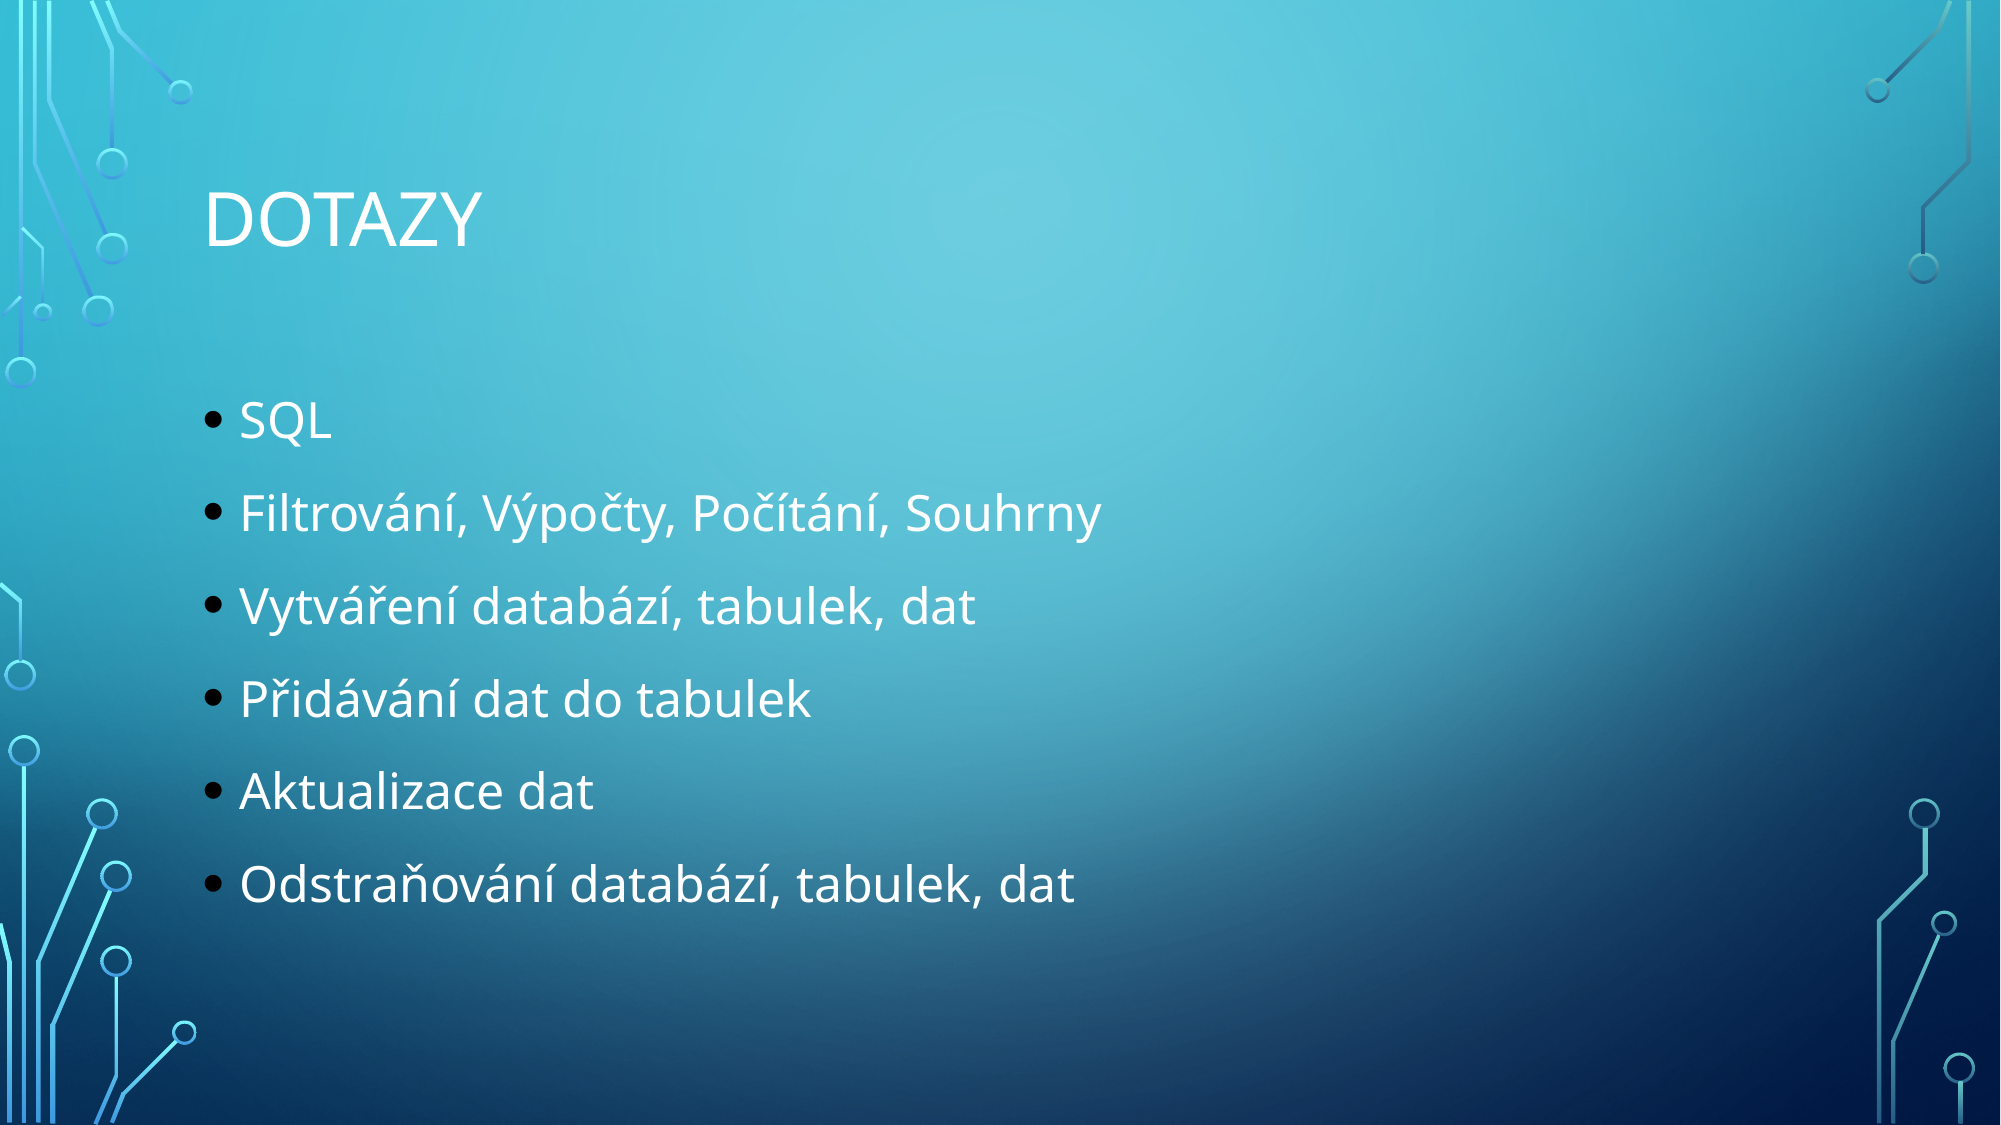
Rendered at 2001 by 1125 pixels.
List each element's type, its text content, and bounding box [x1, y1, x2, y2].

list SQL Filtrování, Výpočty, Počítání, Souhrny Vytváření databází, tabulek, dat Přidávání dat do tabulek Aktualizace dat Odstraňování databází, tabulek, dat [187, 369, 1813, 951]
title Dotazy [187, 101, 1813, 344]
